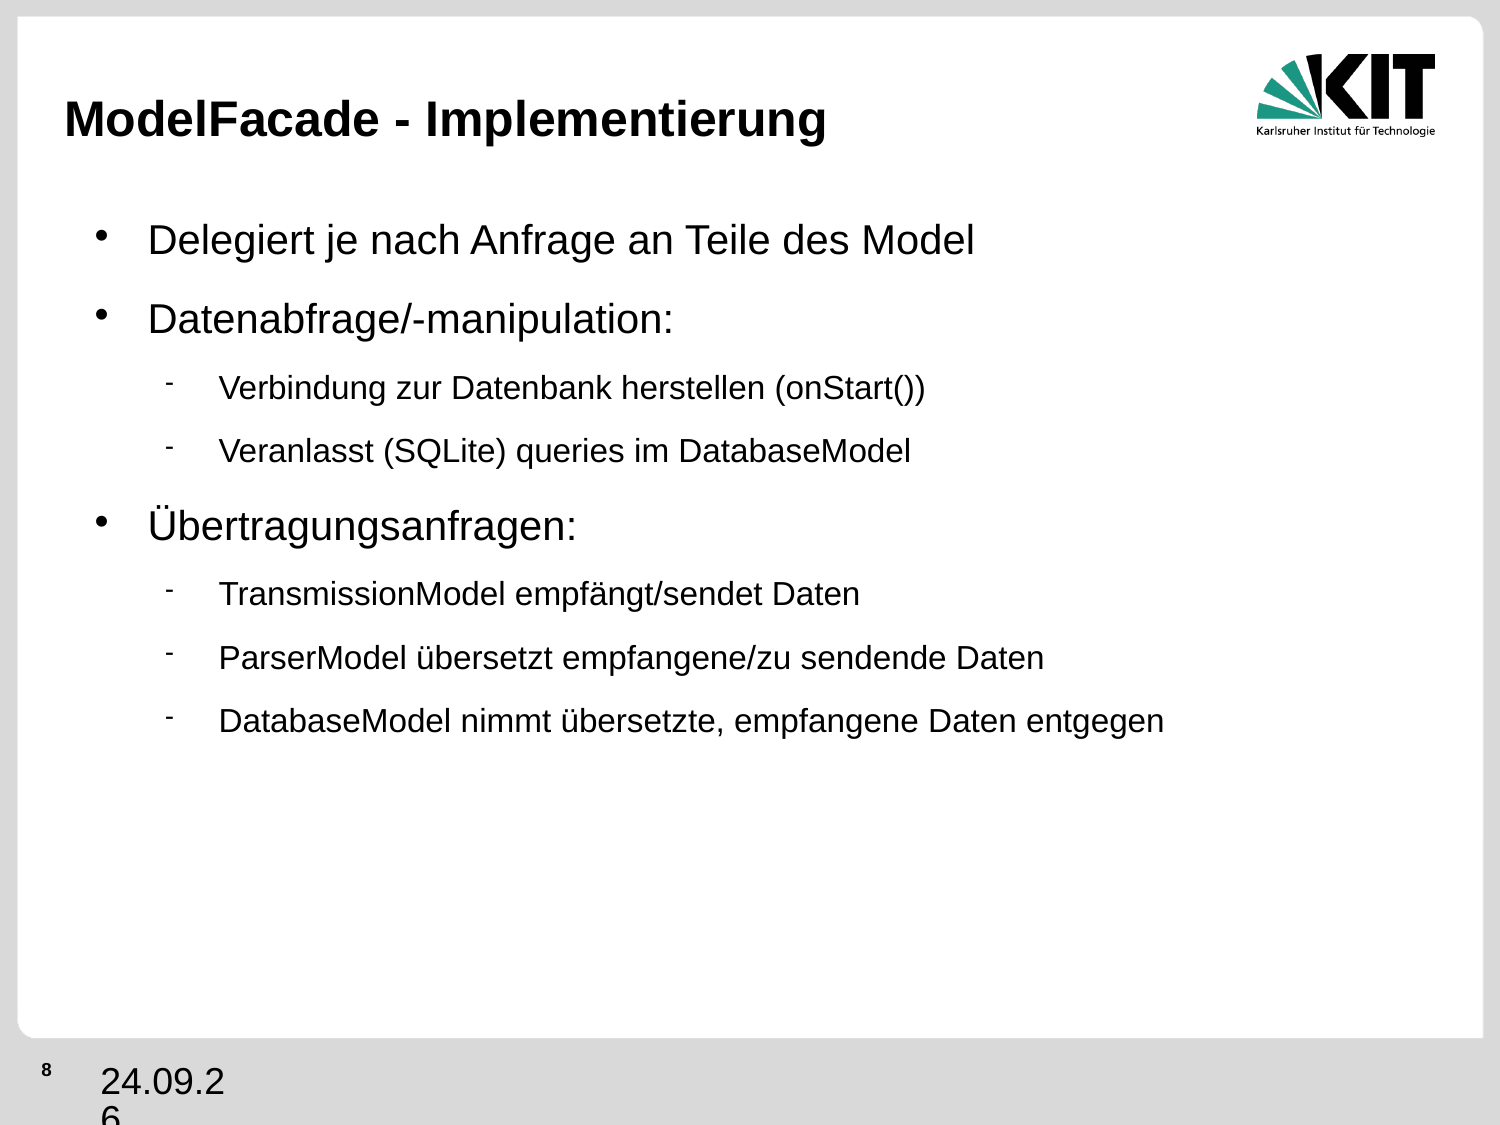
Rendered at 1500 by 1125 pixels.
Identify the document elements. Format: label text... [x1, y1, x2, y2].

picture [0, 0, 1500, 1125]
picture [106, 1118, 116, 1125]
text_box ModelFacade - Implementierung [64, 54, 1198, 147]
text_box Delegiert je nach Anfrage an Teile des Model Datenabfrage/-manipulation: Verbindung zur Datenbank herstellen (onStart()) Veranlasst (SQLite) queries im DatabaseModel Übertragungsanfragen: TransmissionModel empfängt/sendet Daten ParserModel übersetzt empfangene/zu sendende Daten DatabaseModel nimmt übersetzte, empfangene Daten entgegen [76, 212, 1441, 1004]
